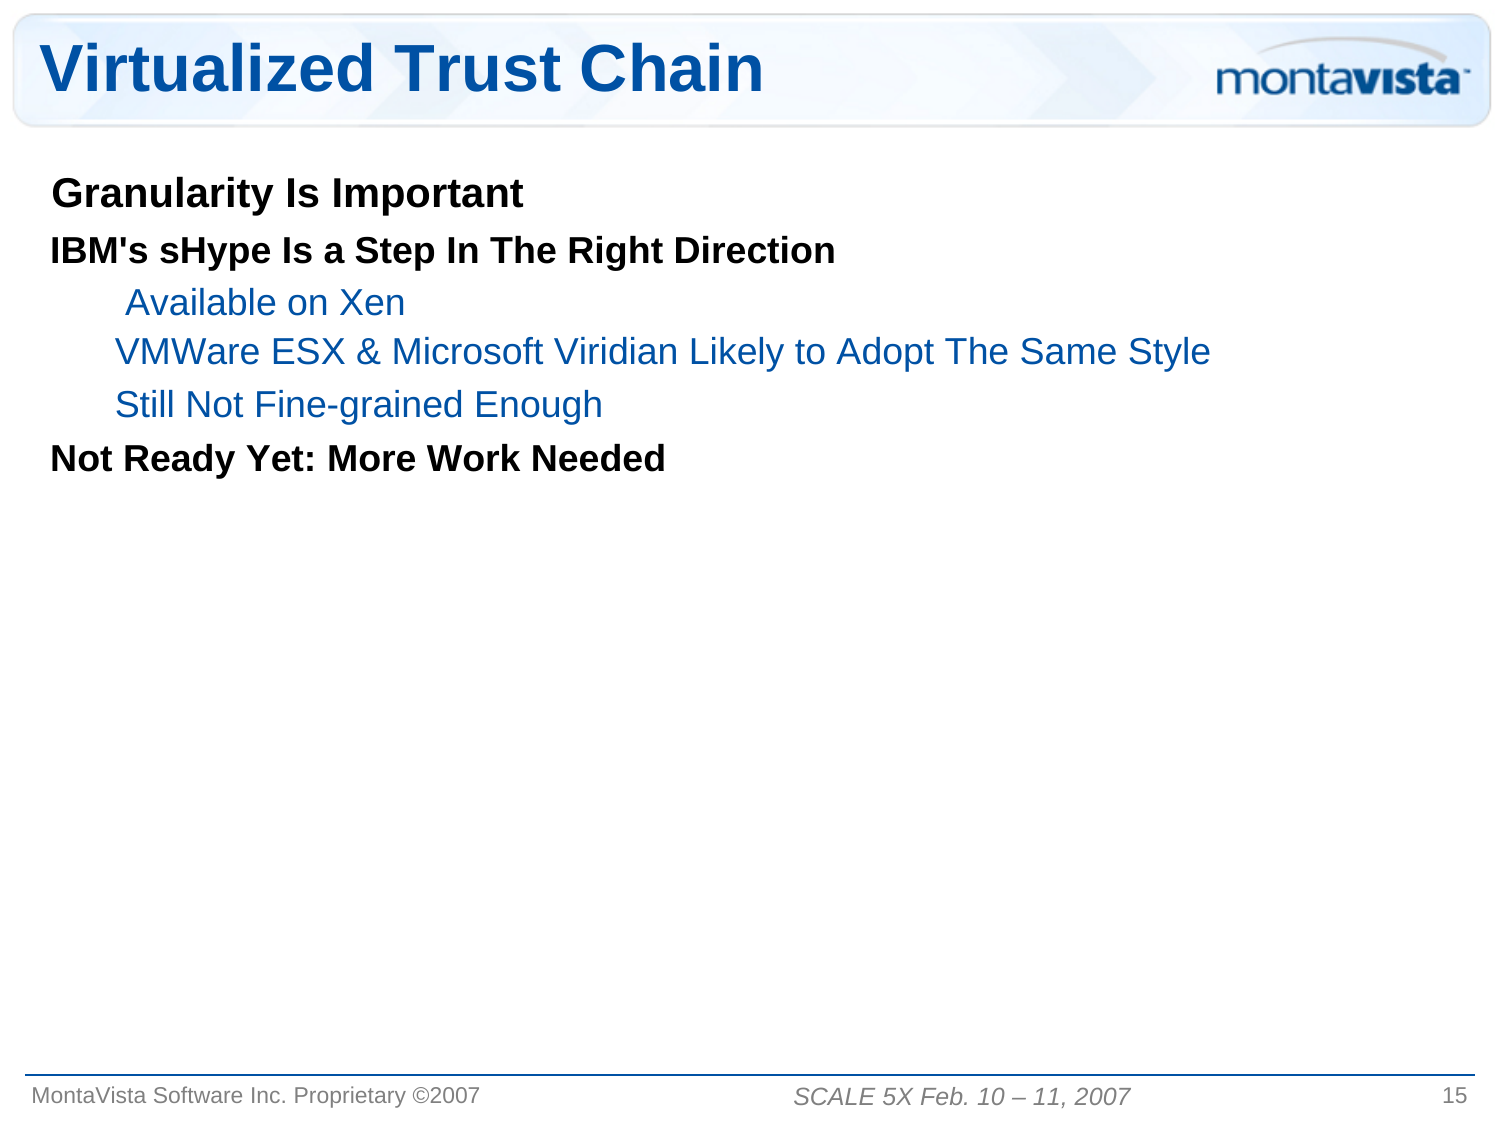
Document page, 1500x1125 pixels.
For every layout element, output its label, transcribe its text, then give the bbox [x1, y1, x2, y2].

title Virtualized Trust Chain [24, 12, 1200, 126]
list Granularity Is Important IBM's sHype Is a Step In The Right Direction Available on Xen VMWare ESX & Microsoft Viridian Likely to Adopt The Same Style Still Not Fine-grained Enough Not Ready Yet: More Work Needed [24, 162, 1476, 1038]
